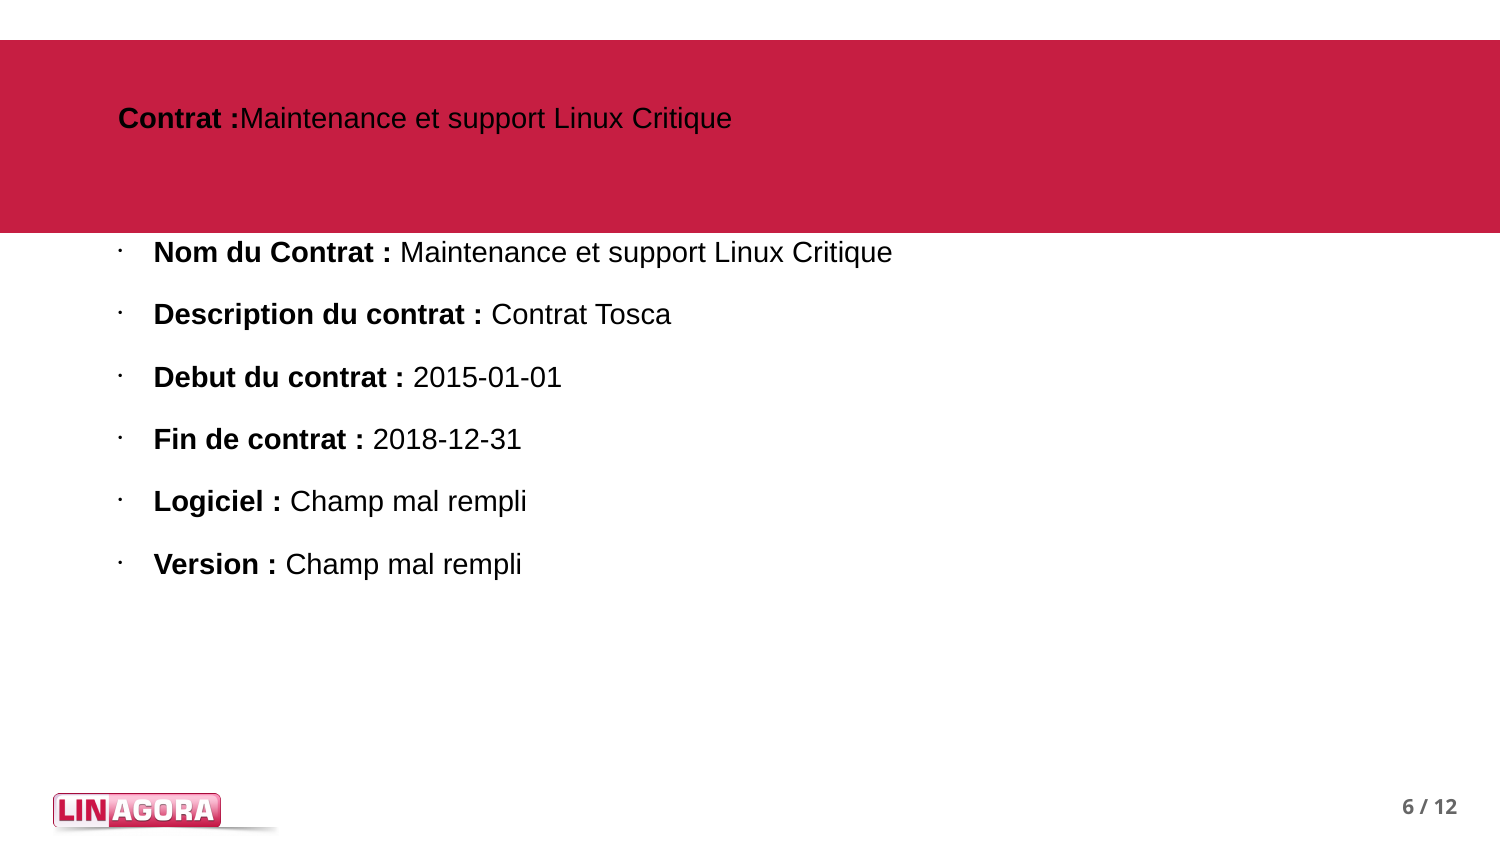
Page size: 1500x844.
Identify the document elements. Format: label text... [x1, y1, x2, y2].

picture [53, 793, 118, 836]
list Nom du Contrat : Maintenance et support Linux Critique Description du contrat : Contrat Tosca Debut du contrat : 2015-01-01 Fin de contrat : 2018-12-31 Logiciel : Champ mal rempli Version : Champ mal rempli [118, 236, 1418, 844]
title Contrat :Maintenance et support Linux Critique [118, 29, 1300, 207]
